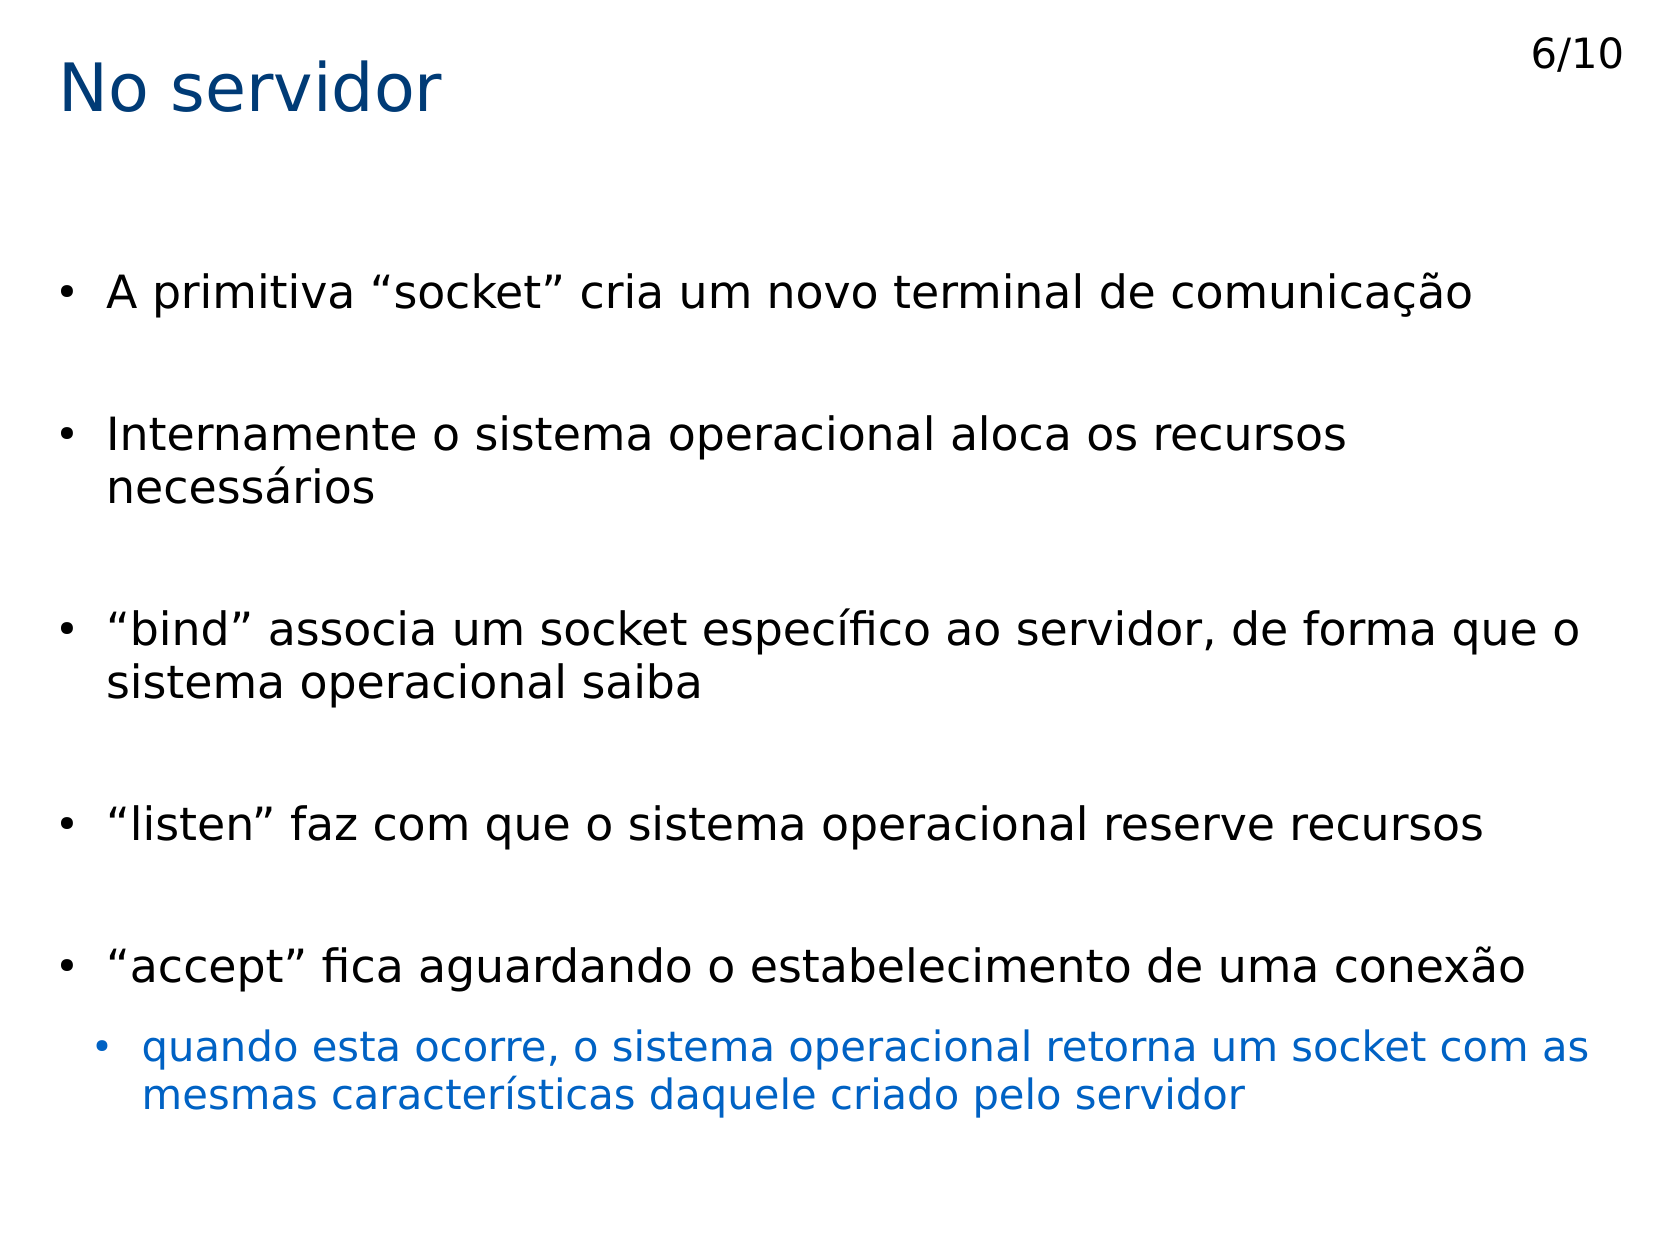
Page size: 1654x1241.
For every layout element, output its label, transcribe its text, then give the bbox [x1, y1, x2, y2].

list A primitiva “socket” cria um novo terminal de comunicação Internamente o sistema operacional aloca os recursos necessários “bind” associa um socket específico ao servidor, de forma que o sistema operacional saiba “listen” faz com que o sistema operacional reserve recursos “accept” fica aguardando o estabelecimento de uma conexão quando esta ocorre, o sistema operacional retorna um socket com as mesmas características daquele criado pelo servidor [59, 265, 1625, 1211]
title No servidor [59, 29, 1506, 148]
